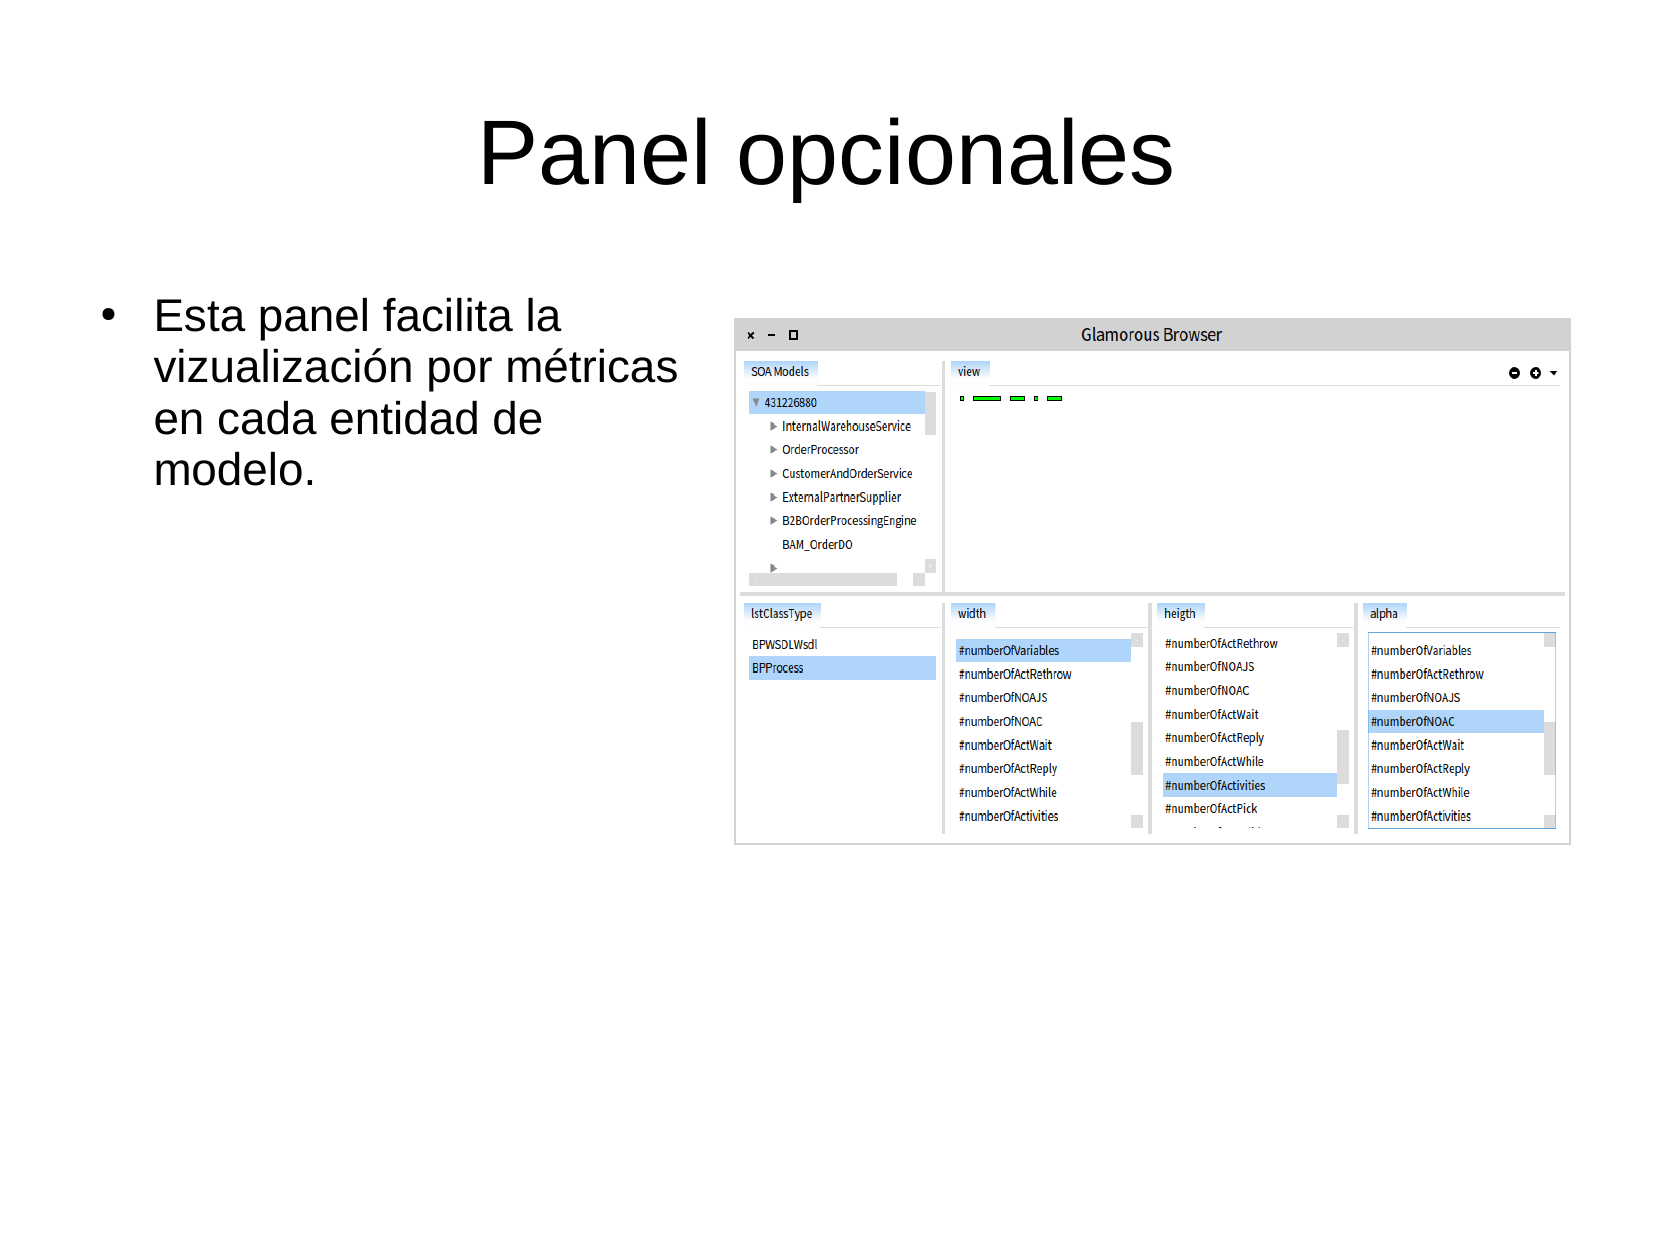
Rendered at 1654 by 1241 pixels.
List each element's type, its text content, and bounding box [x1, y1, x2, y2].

title Panel opcionales [82, 49, 1571, 257]
picture [732, 318, 1572, 850]
list Esta panel facilita la vizualización por métricas en cada entidad de modelo. [82, 290, 709, 1010]
